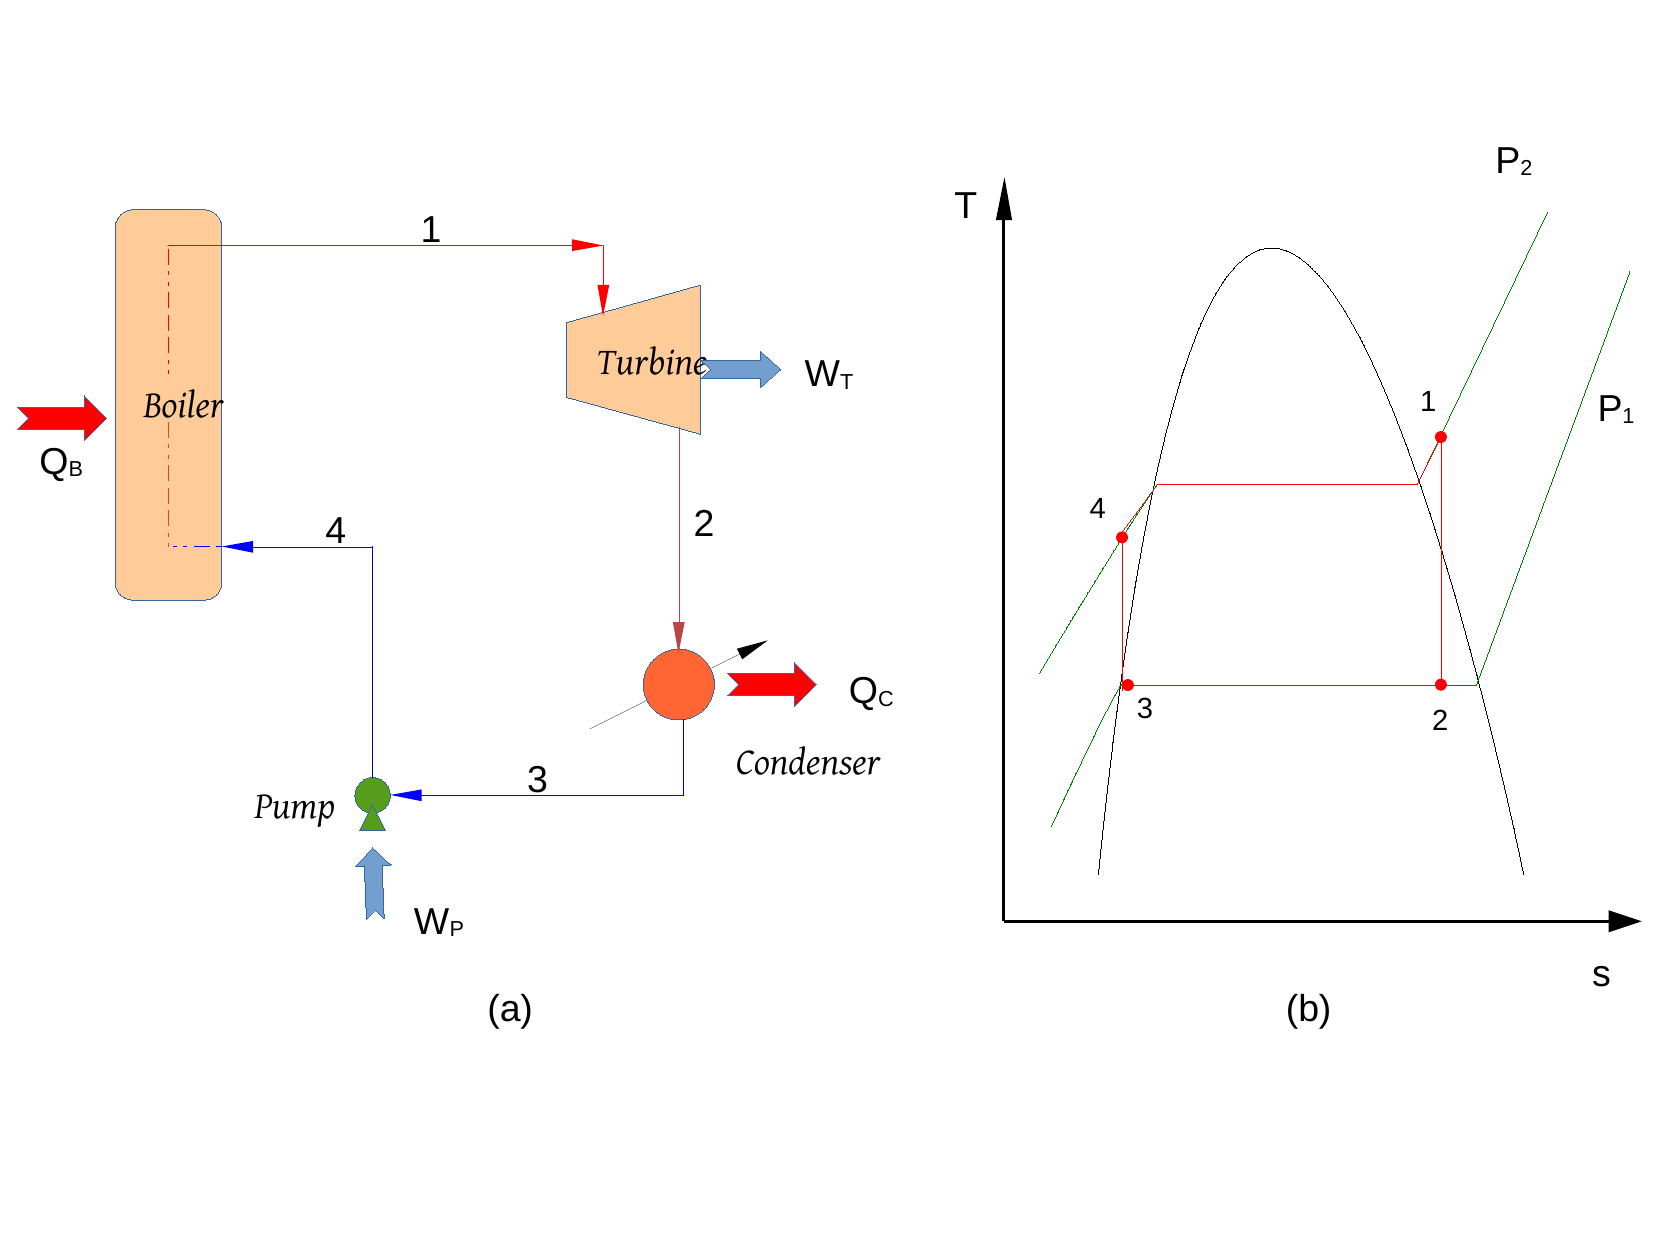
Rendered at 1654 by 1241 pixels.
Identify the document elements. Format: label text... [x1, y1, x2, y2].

text_box 2 [678, 495, 730, 553]
text_box QC [834, 662, 909, 732]
text_box Pump [239, 779, 351, 836]
text_box [115, 209, 222, 601]
text_box Turbine [581, 335, 723, 393]
text_box WT [789, 345, 869, 415]
text_box [700, 351, 781, 388]
text_box 1 [405, 200, 457, 258]
text_box (b) [1271, 980, 1347, 1038]
text_box [354, 777, 391, 831]
text_box P2 [1480, 131, 1548, 201]
text_box 4 [310, 502, 361, 560]
text_box Boiler [128, 378, 239, 435]
text_box [643, 648, 715, 720]
text_box (a) [472, 980, 548, 1038]
text_box 3 [512, 750, 563, 808]
text_box T [939, 177, 993, 234]
text_box [355, 847, 392, 920]
text_box Condenser [721, 735, 896, 792]
text_box P1 [1582, 379, 1650, 449]
text_box 3 [1122, 685, 1168, 733]
text_box 2 [1417, 696, 1464, 745]
text_box [17, 395, 107, 432]
text_box 4 [1074, 484, 1123, 532]
text_box [727, 662, 817, 707]
text_box QB [24, 432, 99, 502]
text_box s [1577, 944, 1626, 1002]
text_box WP [399, 892, 479, 963]
text_box 1 [1405, 377, 1452, 426]
text_box [566, 285, 701, 435]
